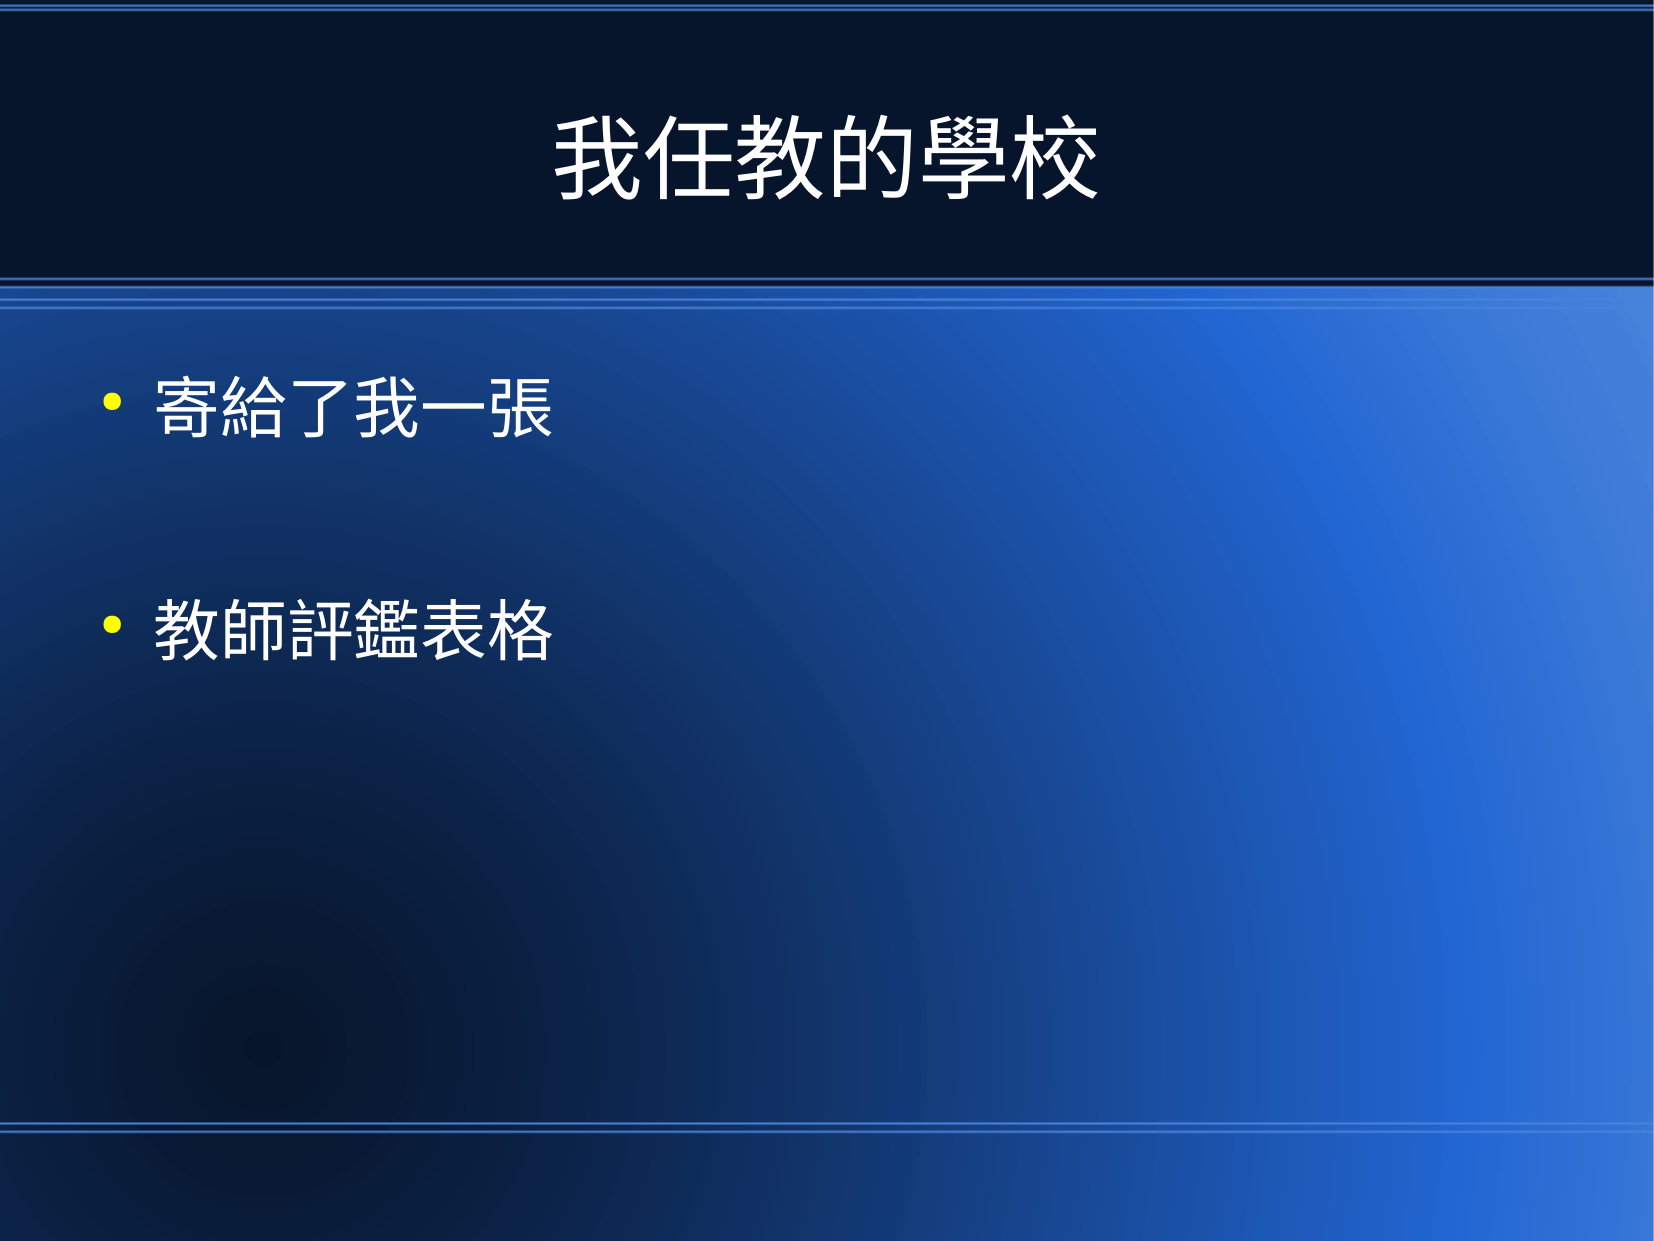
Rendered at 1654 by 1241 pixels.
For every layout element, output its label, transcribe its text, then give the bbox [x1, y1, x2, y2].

picture [0, 0, 1654, 1241]
list 寄給了我一張 教師評鑑表格 [82, 355, 1571, 1075]
title 我任教的學校 [82, 49, 1571, 257]
